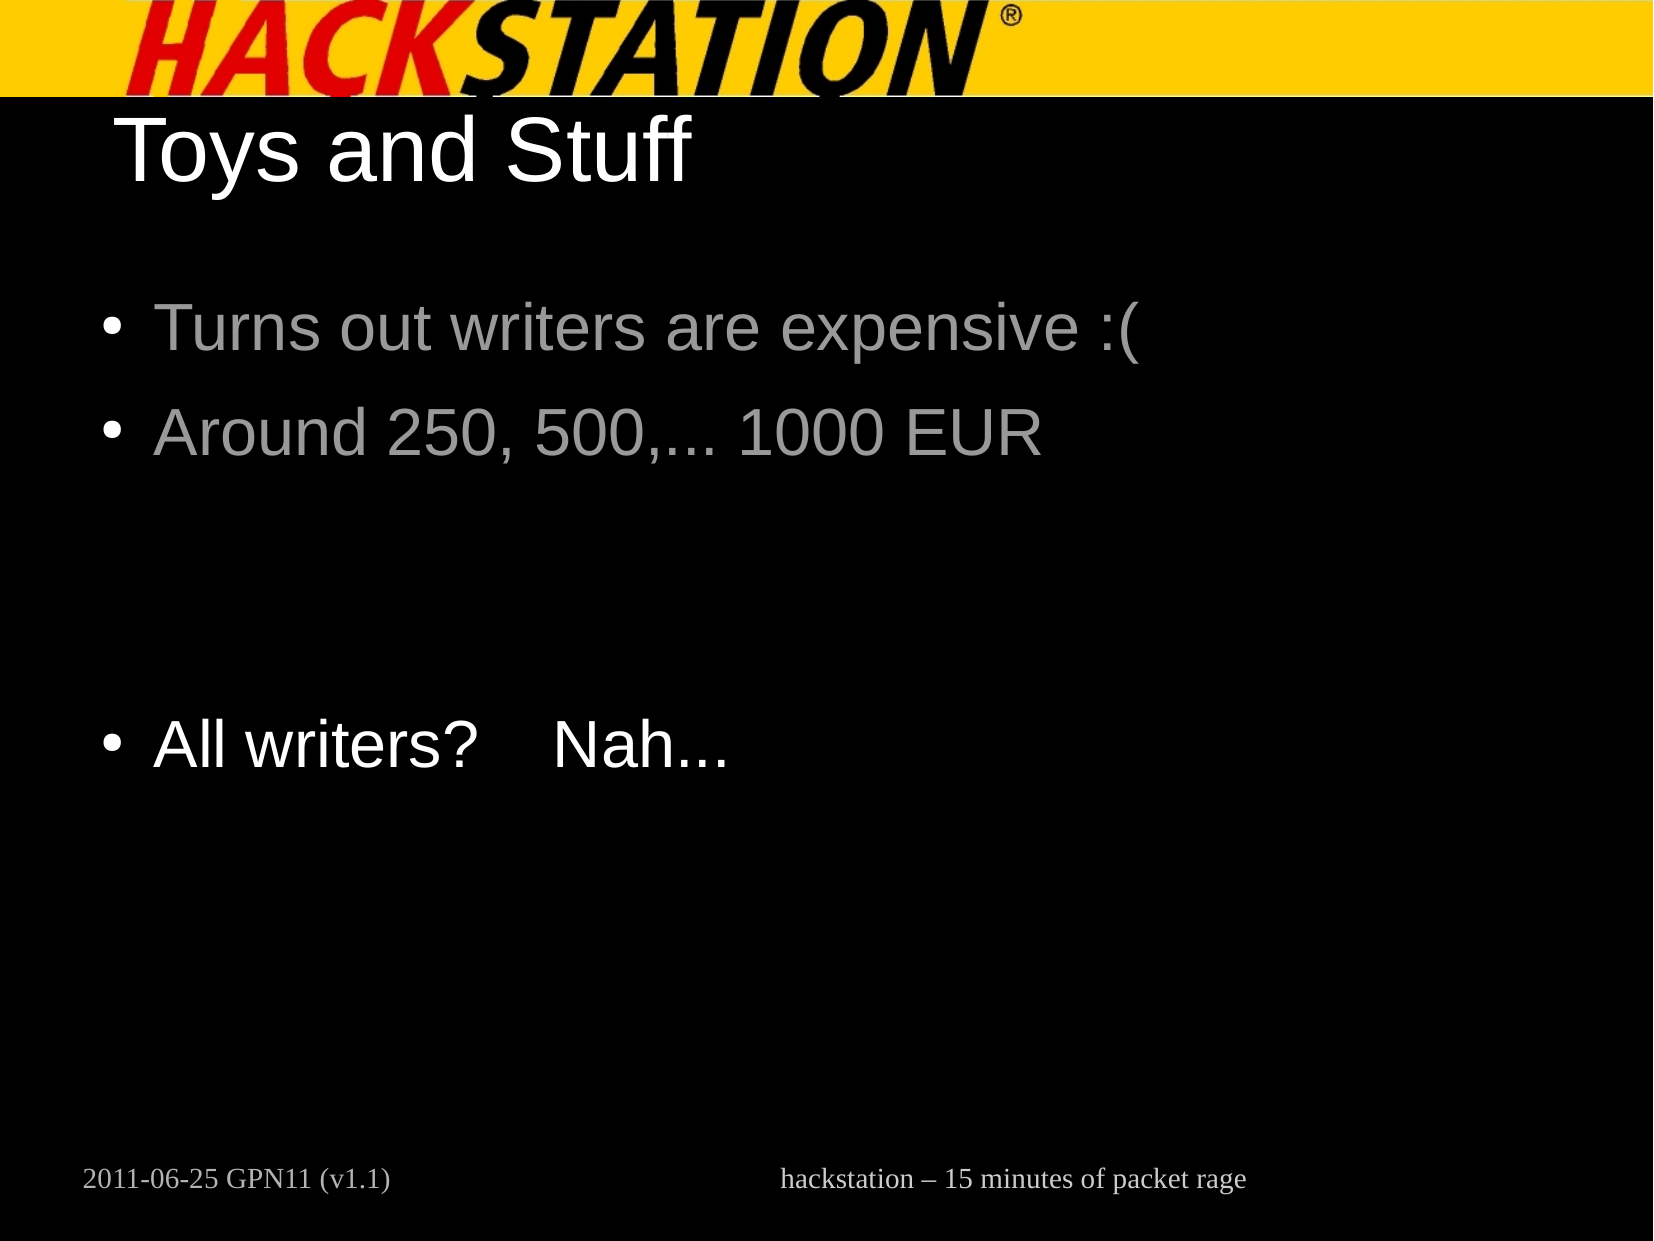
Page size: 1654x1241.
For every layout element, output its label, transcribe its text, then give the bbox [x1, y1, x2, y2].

picture [0, 0, 1653, 97]
title Toys and Stuff [112, 75, 1571, 226]
list Turns out writers are expensive :( Around 250, 500,... 1000 EUR All writers? Nah... [82, 290, 1571, 1163]
